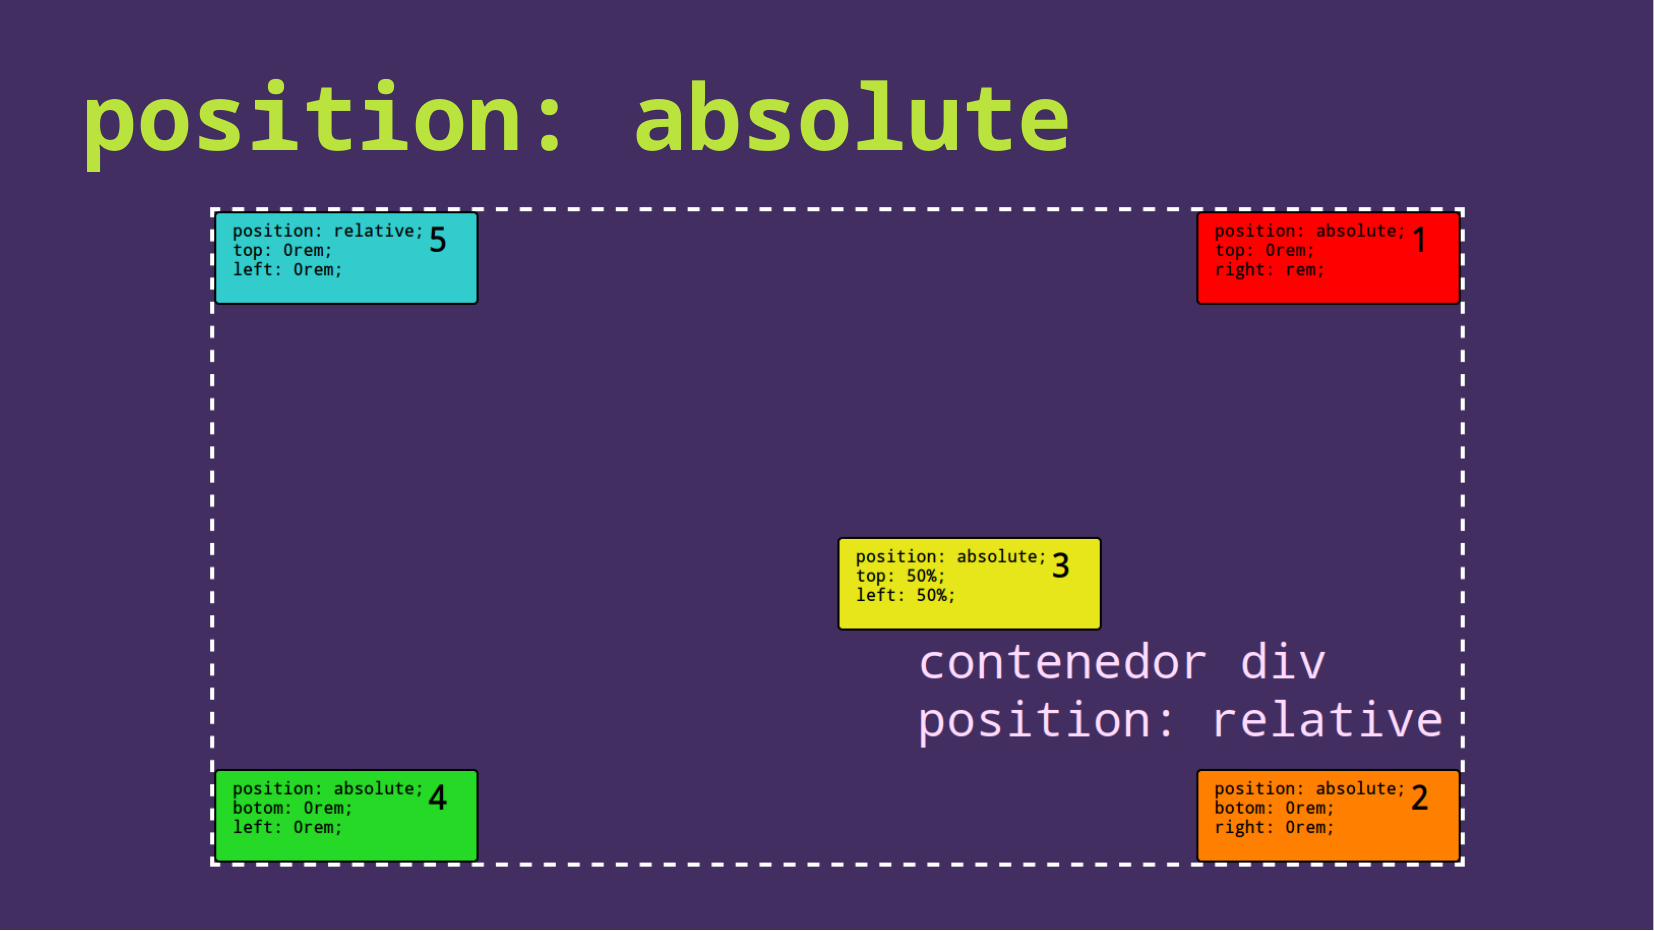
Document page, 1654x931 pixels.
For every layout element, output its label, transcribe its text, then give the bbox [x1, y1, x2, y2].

title position: absolute [82, 37, 1571, 193]
picture [200, 198, 1477, 885]
